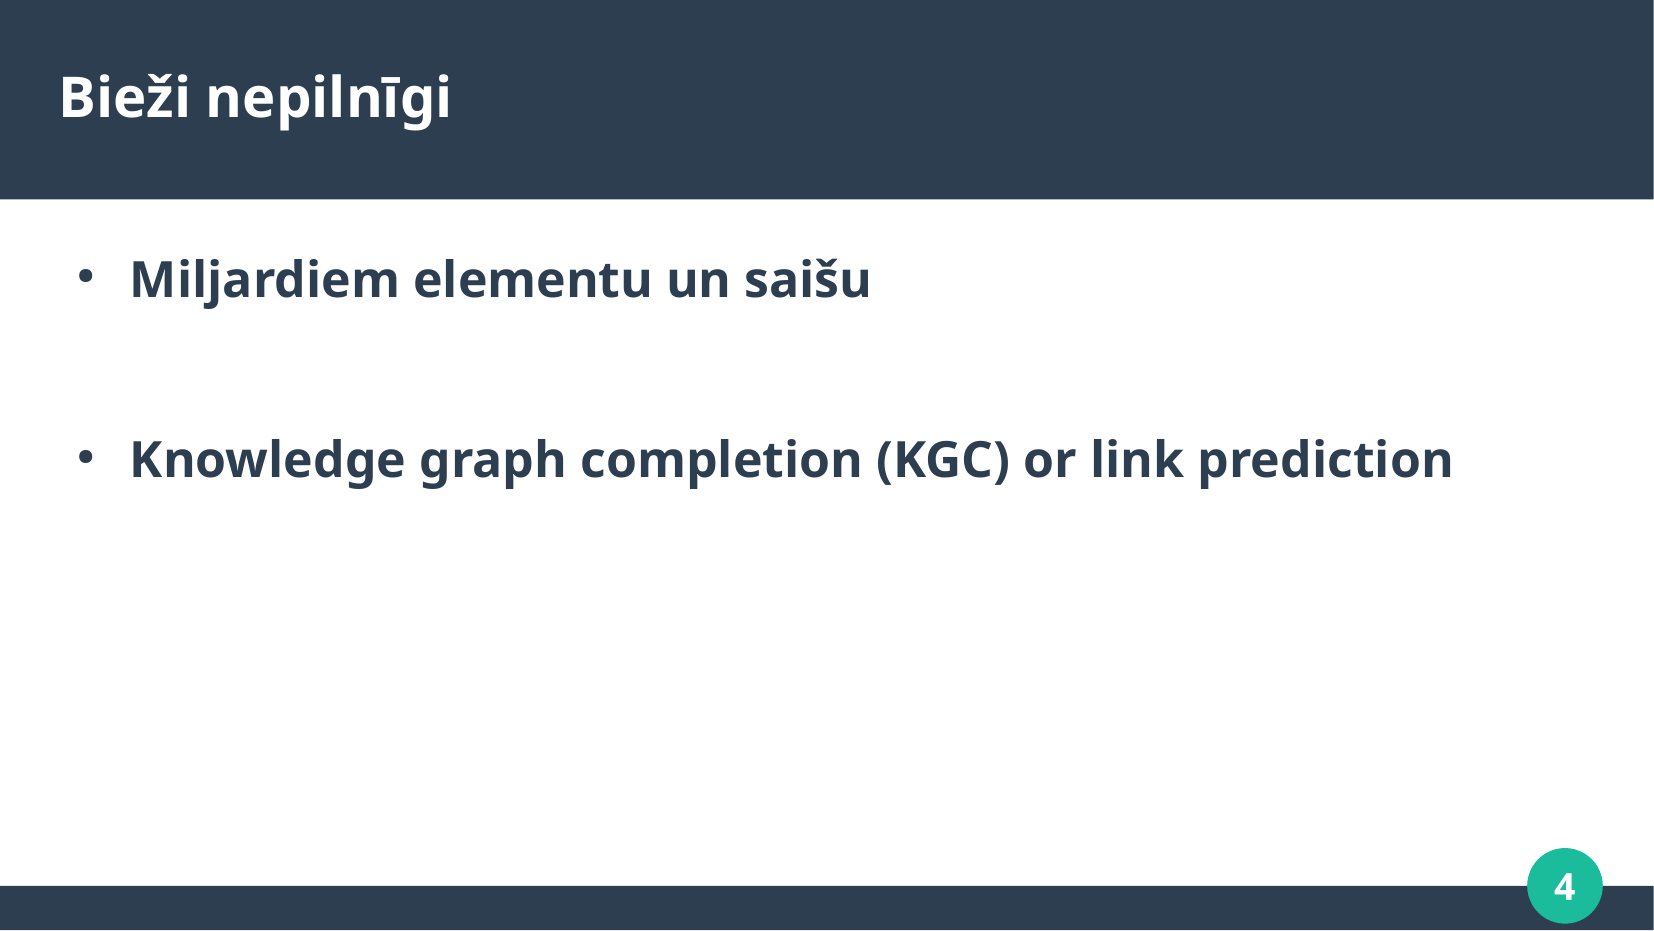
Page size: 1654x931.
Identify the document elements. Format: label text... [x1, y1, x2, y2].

title Bieži nepilnīgi [59, 37, 1595, 155]
list Miljardiem elementu un saišu Knowledge graph completion (KGC) or link prediction [59, 243, 1595, 864]
